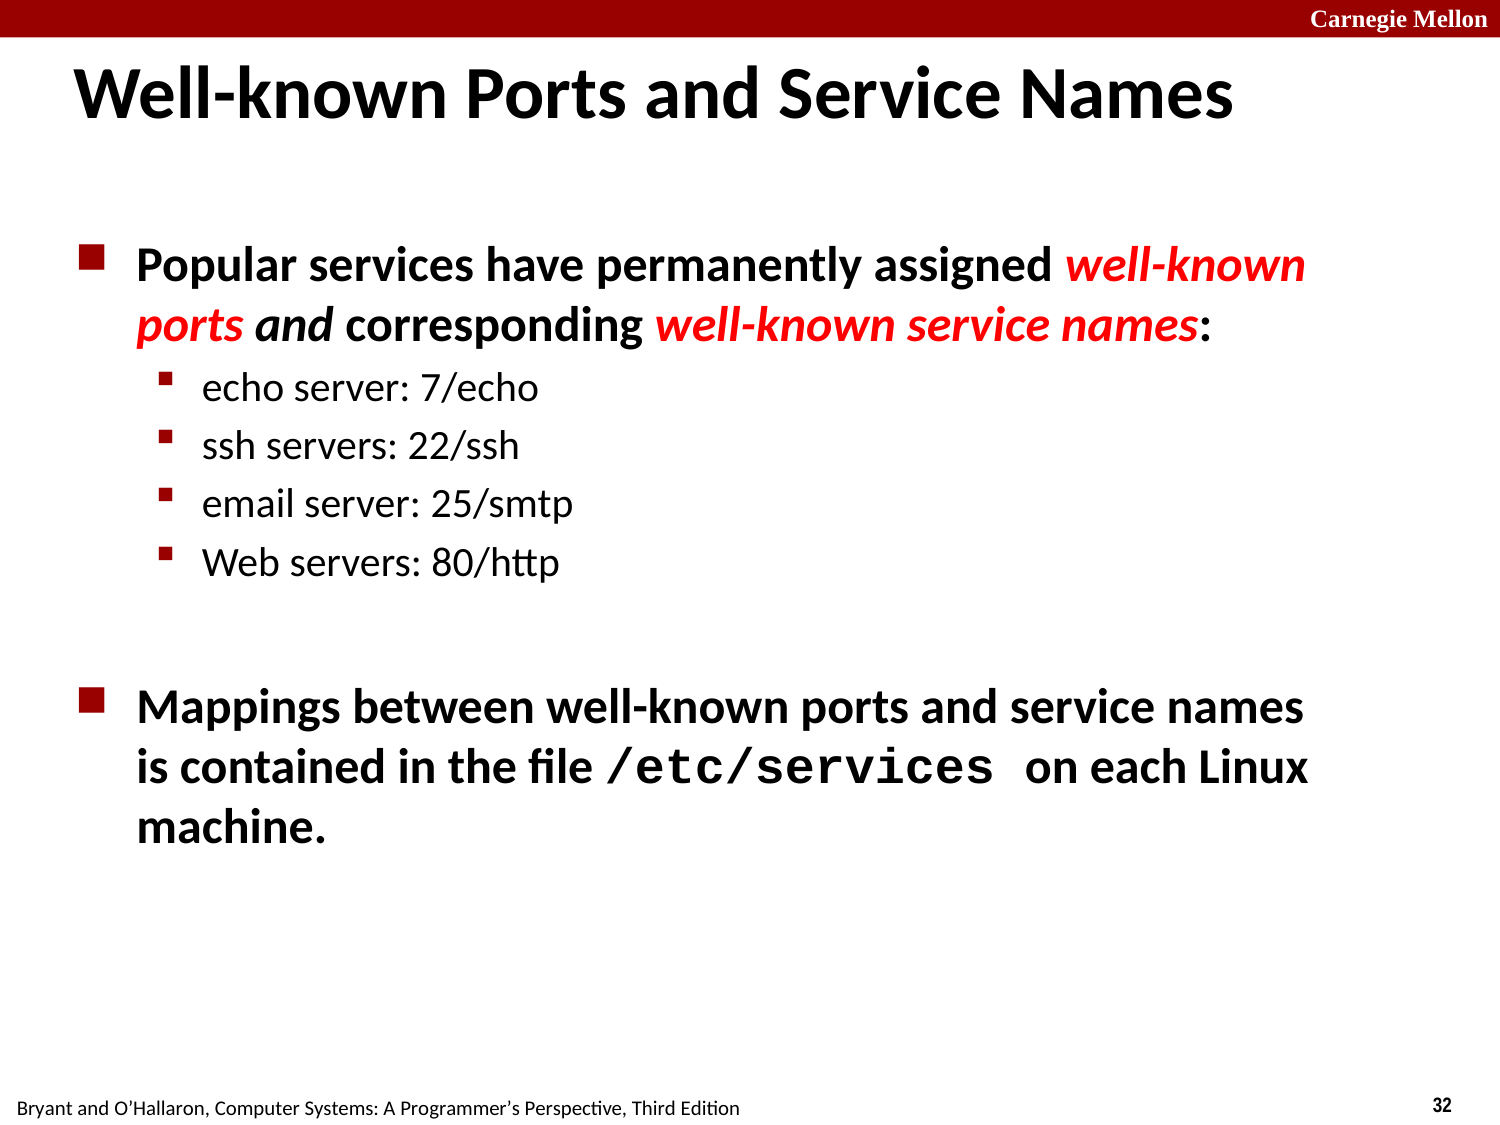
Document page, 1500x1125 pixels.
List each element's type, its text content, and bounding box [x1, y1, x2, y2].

list Popular services have permanently assigned well-known ports and corresponding well-known service names: echo server: 7/echo ssh servers: 22/ssh email server: 25/smtp Web servers: 80/http Mappings between well-known ports and service names is contained in the file /etc/services on each Linux machine. [65, 223, 1361, 1040]
title Well-known Ports and Service Names [58, 71, 1304, 197]
